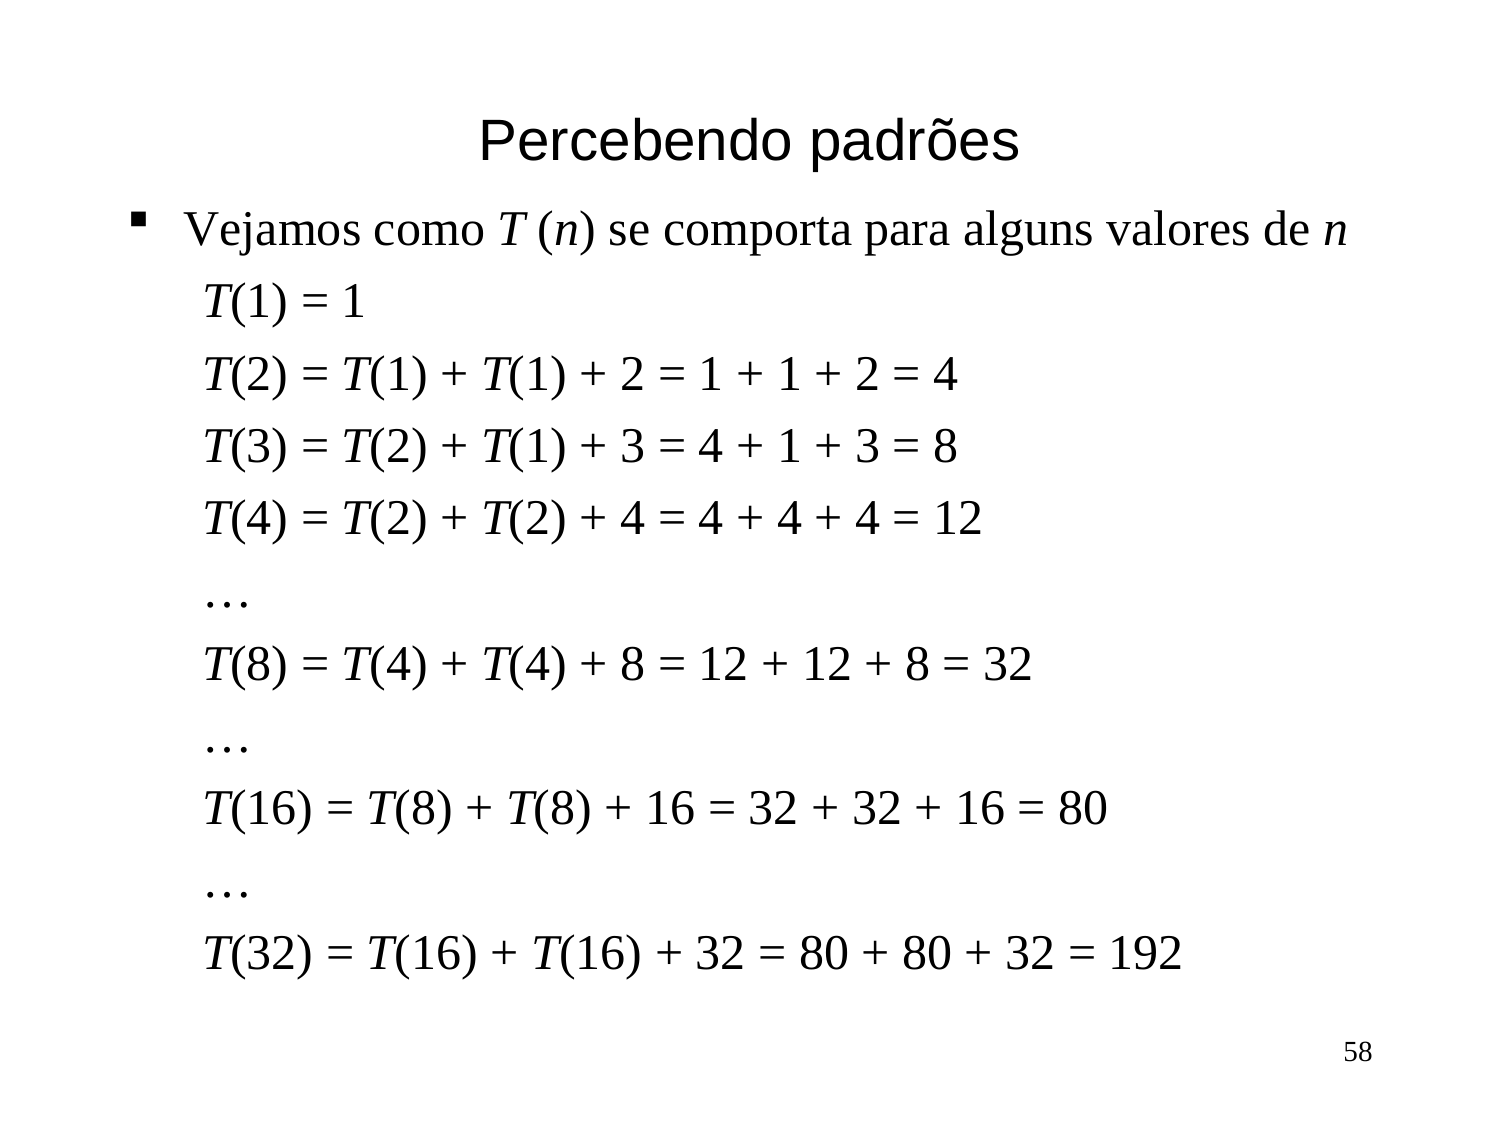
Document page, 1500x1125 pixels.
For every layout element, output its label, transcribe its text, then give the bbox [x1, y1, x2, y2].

title Percebendo padrões [112, 99, 1388, 175]
list Vejamos como T (n) se comporta para alguns valores de n T(1) = 1 T(2) = T(1) + T(1) + 2 = 1 + 1 + 2 = 4 T(3) = T(2) + T(1) + 3 = 4 + 1 + 3 = 8 T(4) = T(2) + T(2) + 4 = 4 + 4 + 4 = 12 … T(8) = T(4) + T(4) + 8 = 12 + 12 + 8 = 32 … T(16) = T(8) + T(8) + 16 = 32 + 32 + 16 = 80 … T(32) = T(16) + T(16) + 32 = 80 + 80 + 32 = 192 [112, 187, 1388, 1000]
